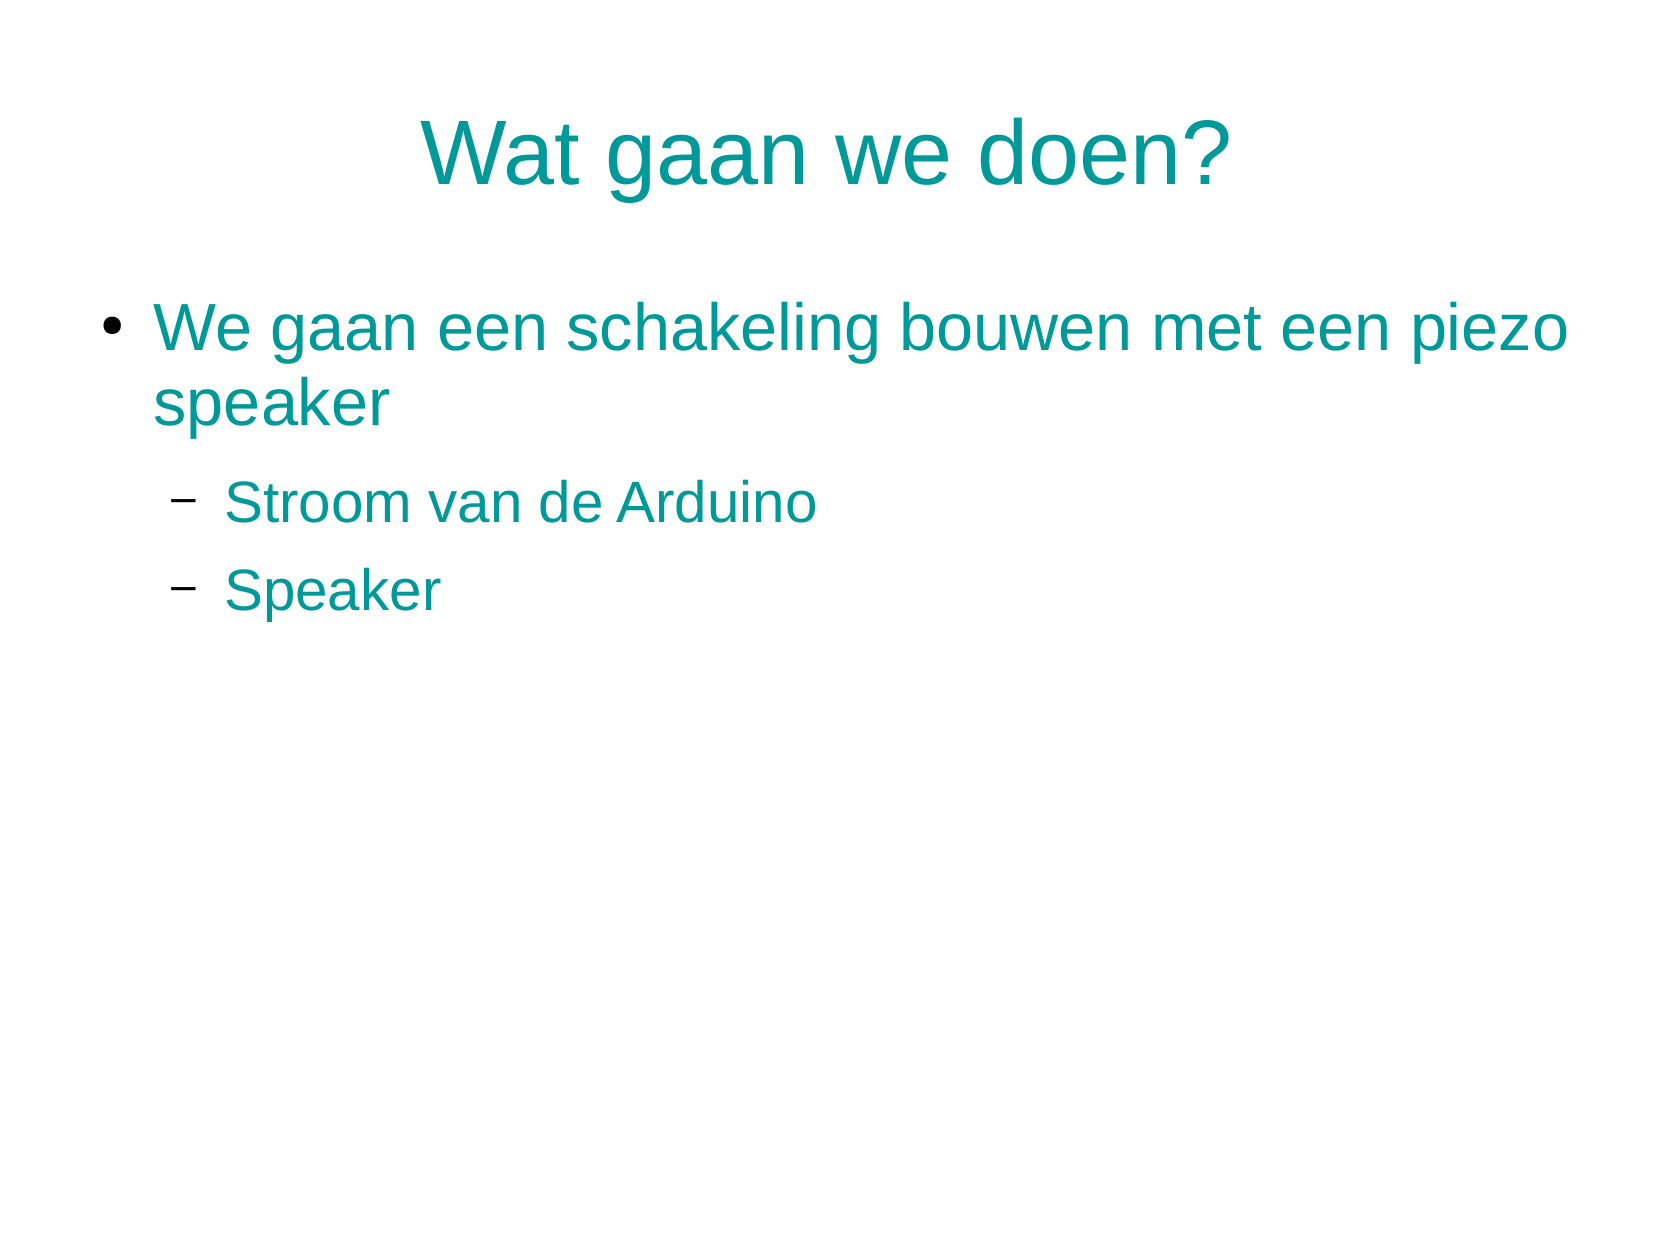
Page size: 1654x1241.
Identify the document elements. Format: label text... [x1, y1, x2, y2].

title Wat gaan we doen? [82, 49, 1571, 257]
list We gaan een schakeling bouwen met een piezo speaker Stroom van de Arduino Speaker [82, 290, 1571, 1010]
